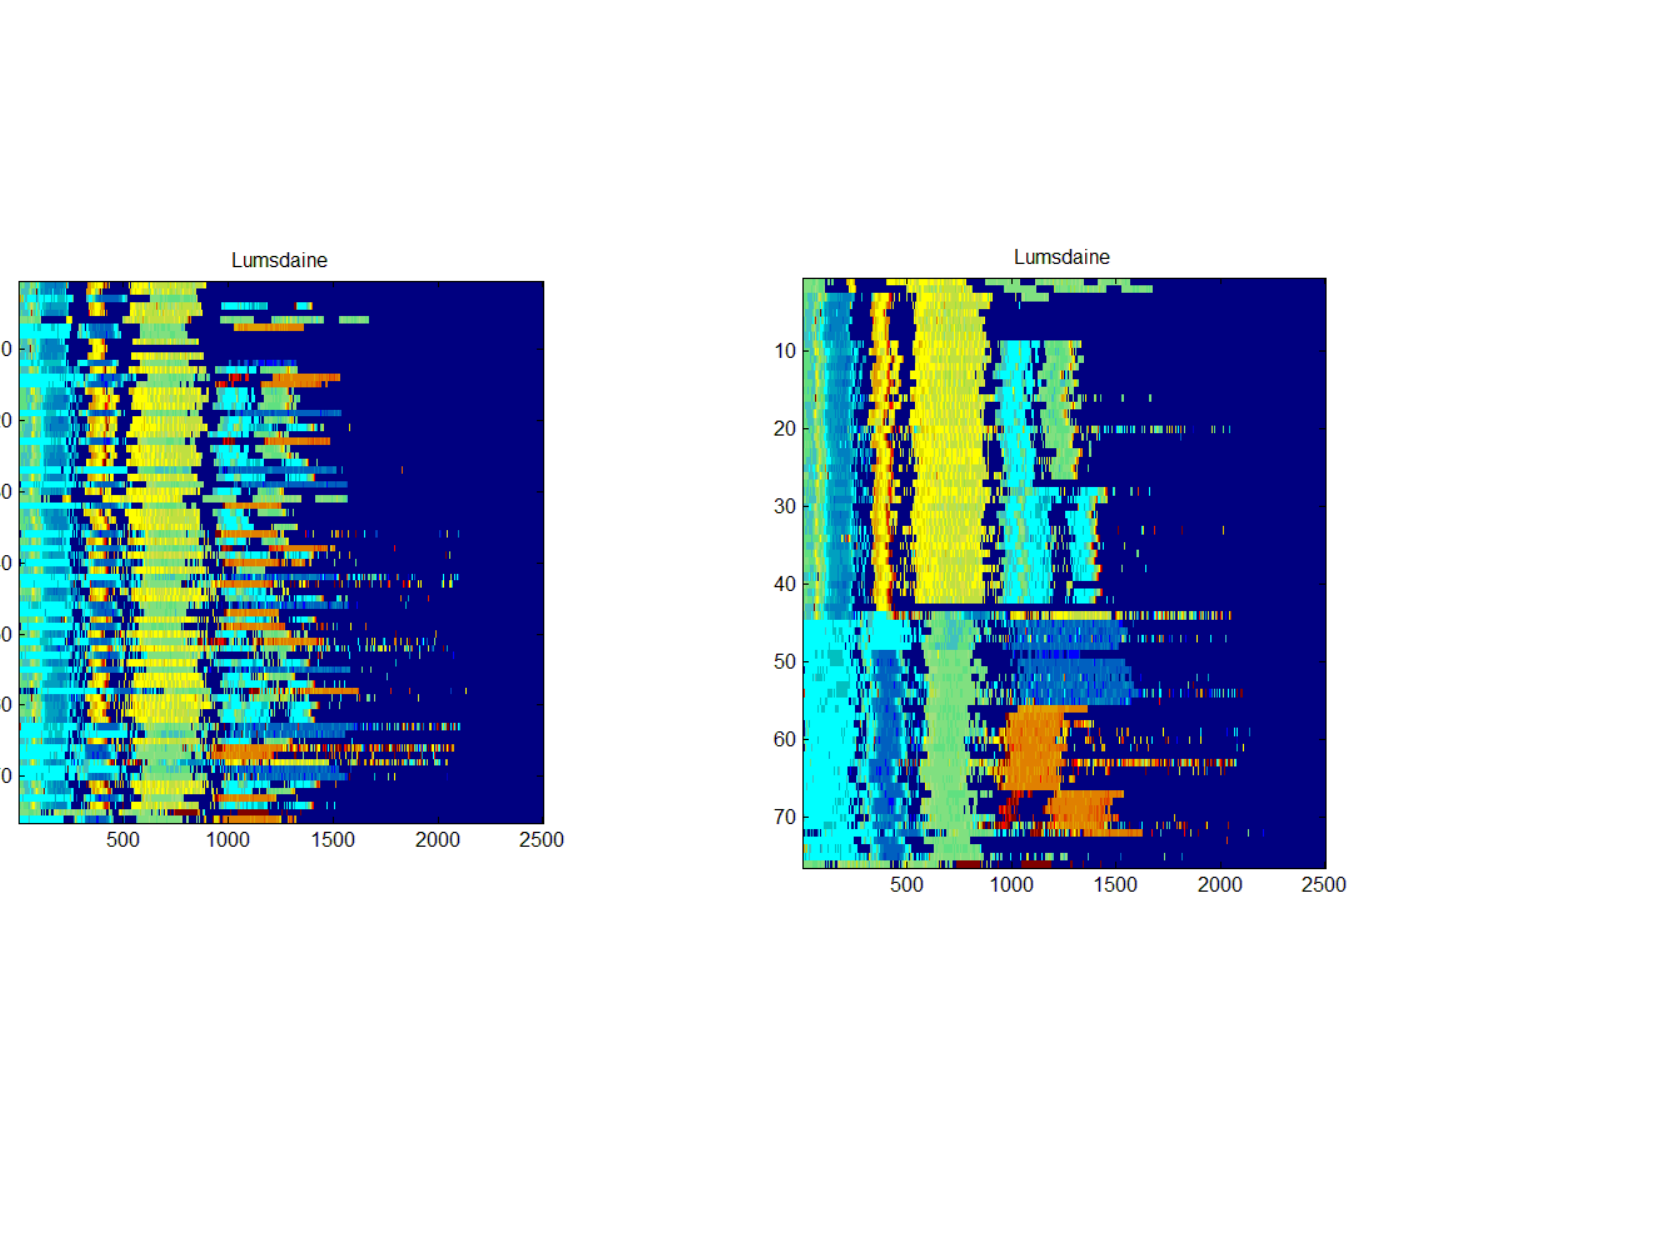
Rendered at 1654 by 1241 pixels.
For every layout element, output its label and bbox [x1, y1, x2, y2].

picture [715, 224, 1388, 947]
picture [0, 231, 607, 897]
